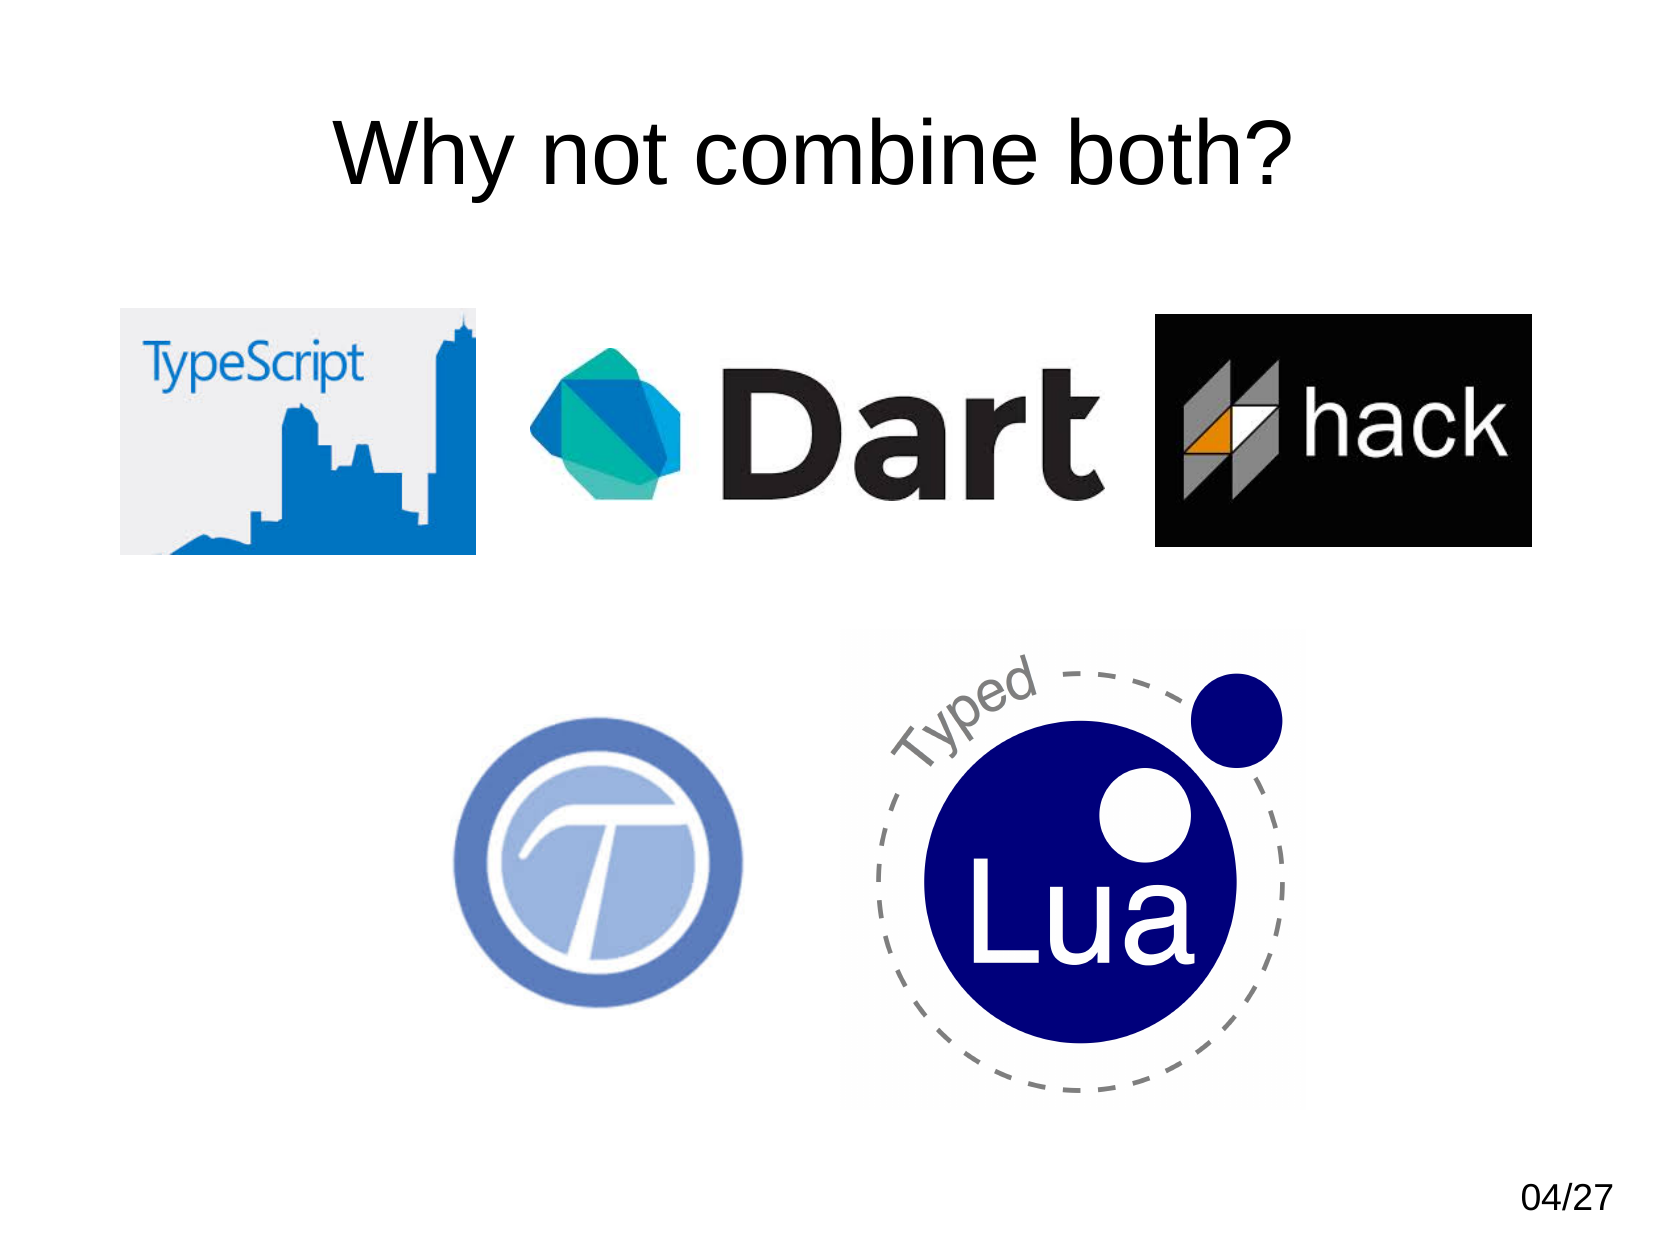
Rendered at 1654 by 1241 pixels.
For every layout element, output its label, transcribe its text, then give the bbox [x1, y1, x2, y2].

title Why not combine both? [82, 49, 1571, 257]
text_box 04/27 [1495, 1168, 1630, 1239]
picture [450, 714, 746, 1011]
picture [840, 629, 1306, 1111]
picture [1155, 314, 1532, 547]
picture [530, 348, 1105, 501]
picture [120, 308, 476, 556]
